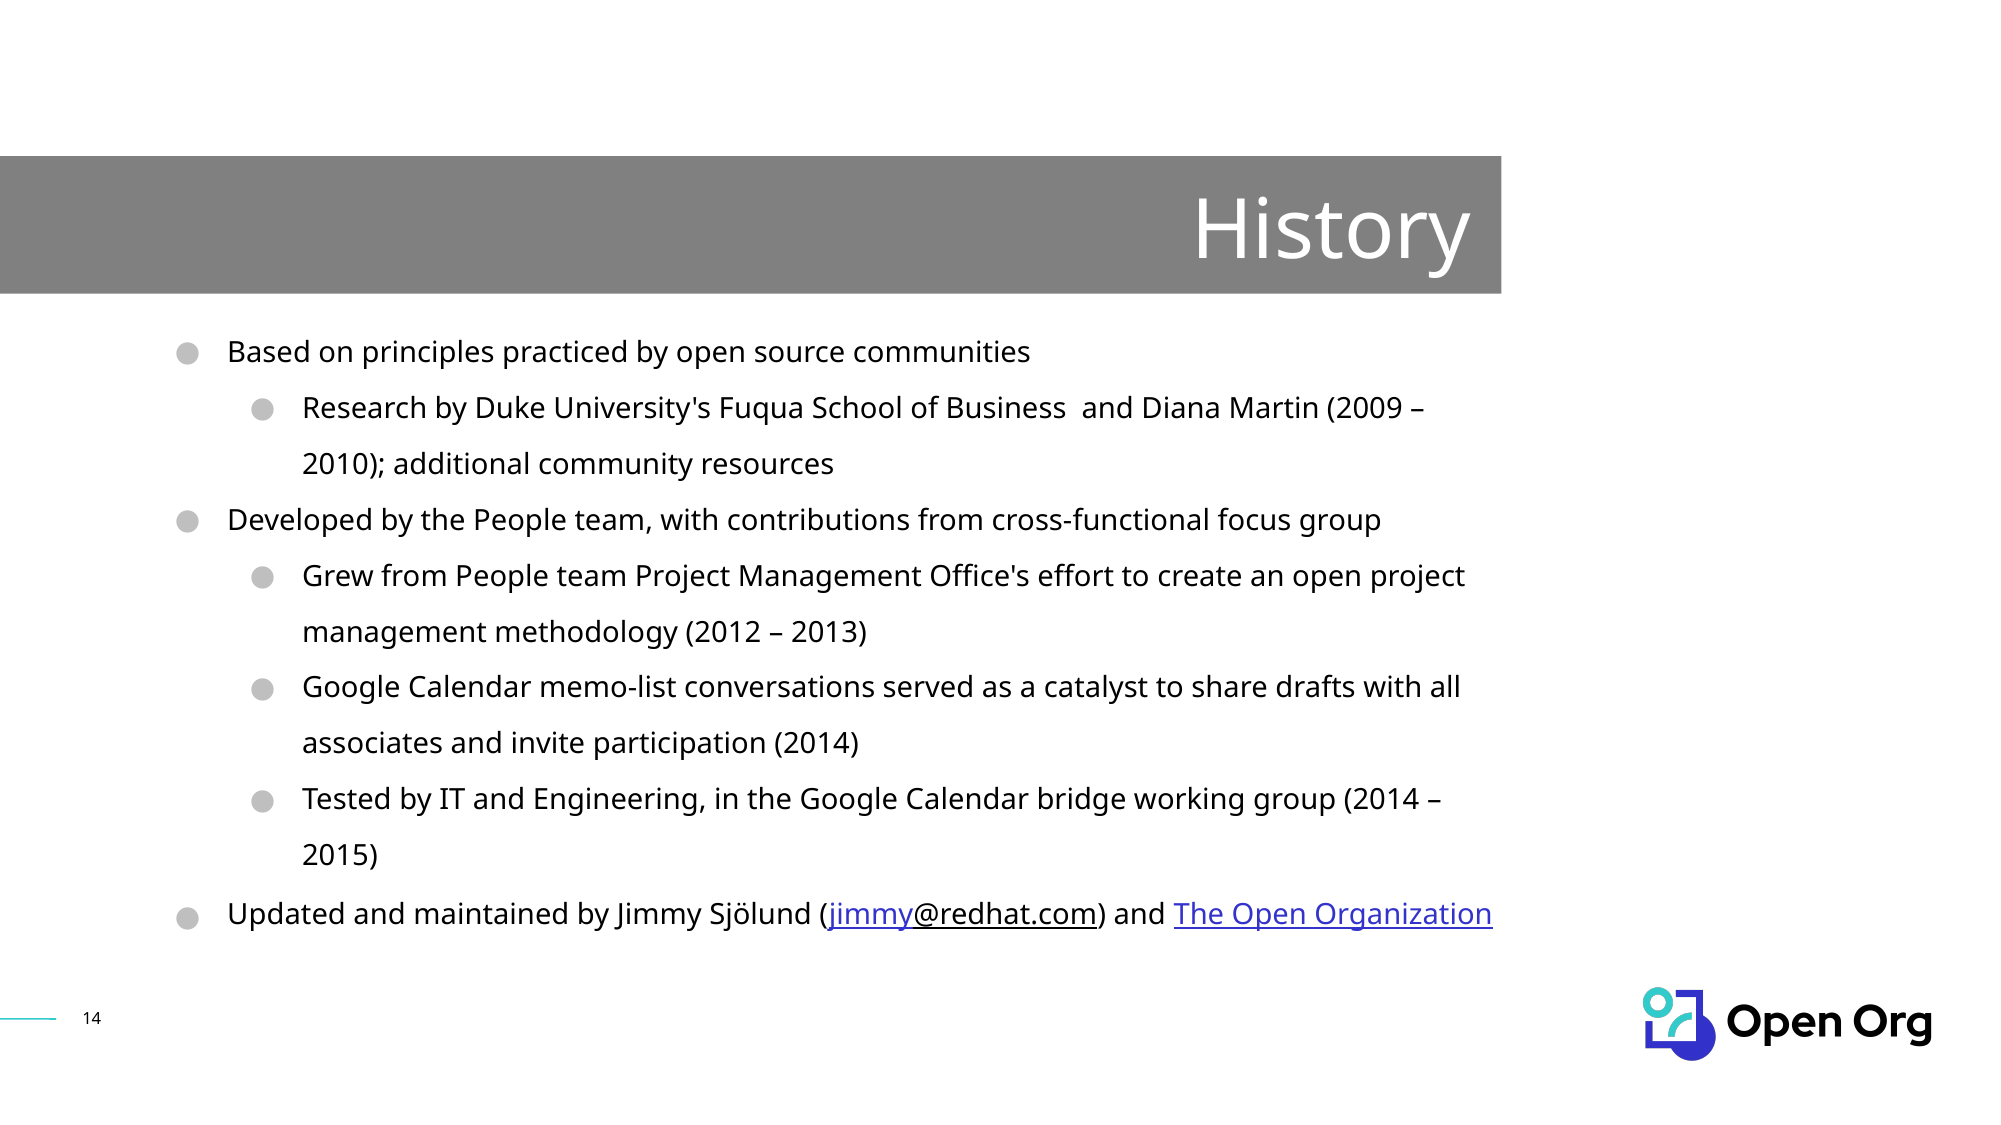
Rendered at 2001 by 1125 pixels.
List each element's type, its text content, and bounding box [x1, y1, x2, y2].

title History [0, 156, 1502, 294]
slide_number <number> [82, 978, 124, 1059]
list Based on principles practiced by open source communities Research by Duke University's Fuqua School of Business and Diana Martin (2009 – 2010); additional community resources Developed by the People team, with contributions from cross-functional focus group Grew from People team Project Management Office's effort to create an open project management methodology (2012 – 2013) Google Calendar memo-list conversations served as a catalyst to share drafts with all associates and invite participation (2014) Tested by IT and Engineering, in the Google Calendar bridge working group (2014 – 2015) Updated and maintained by Jimmy Sjölund (jimmy@redhat.com) and The Open Organization [152, 320, 1504, 928]
picture [1642, 986, 1932, 1062]
